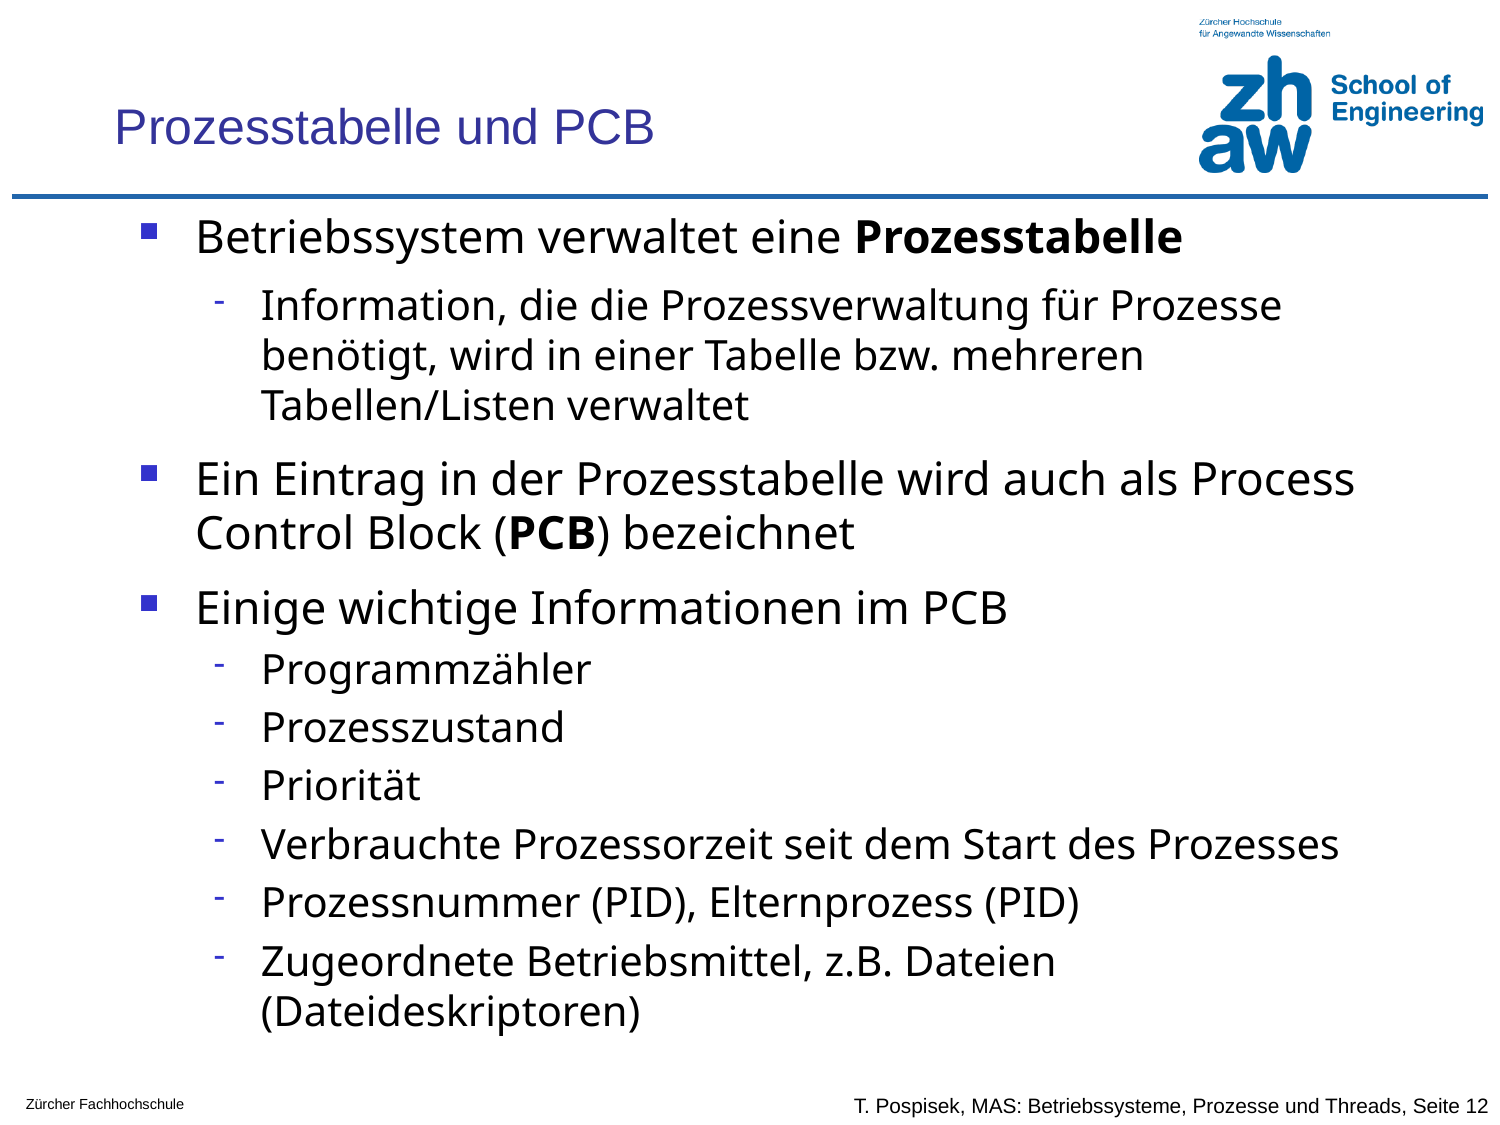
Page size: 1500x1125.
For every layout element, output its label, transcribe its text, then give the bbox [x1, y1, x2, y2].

list Betriebssystem verwaltet eine Prozesstabelle Information, die die Prozessverwaltung für Prozesse benötigt, wird in einer Tabelle bzw. mehreren Tabellen/Listen verwaltet Ein Eintrag in der Prozesstabelle wird auch als Process Control Block (PCB) bezeichnet Einige wichtige Informationen im PCB Programmzähler Prozesszustand Priorität Verbrauchte Prozessorzeit seit dem Start des Prozesses Prozessnummer (PID), Elternprozess (PID) Zugeordnete Betriebsmittel, z.B. Dateien (Dateideskriptoren) [123, 200, 1410, 1000]
picture [1199, 19, 1483, 173]
title Prozesstabelle und PCB [99, 50, 1379, 163]
